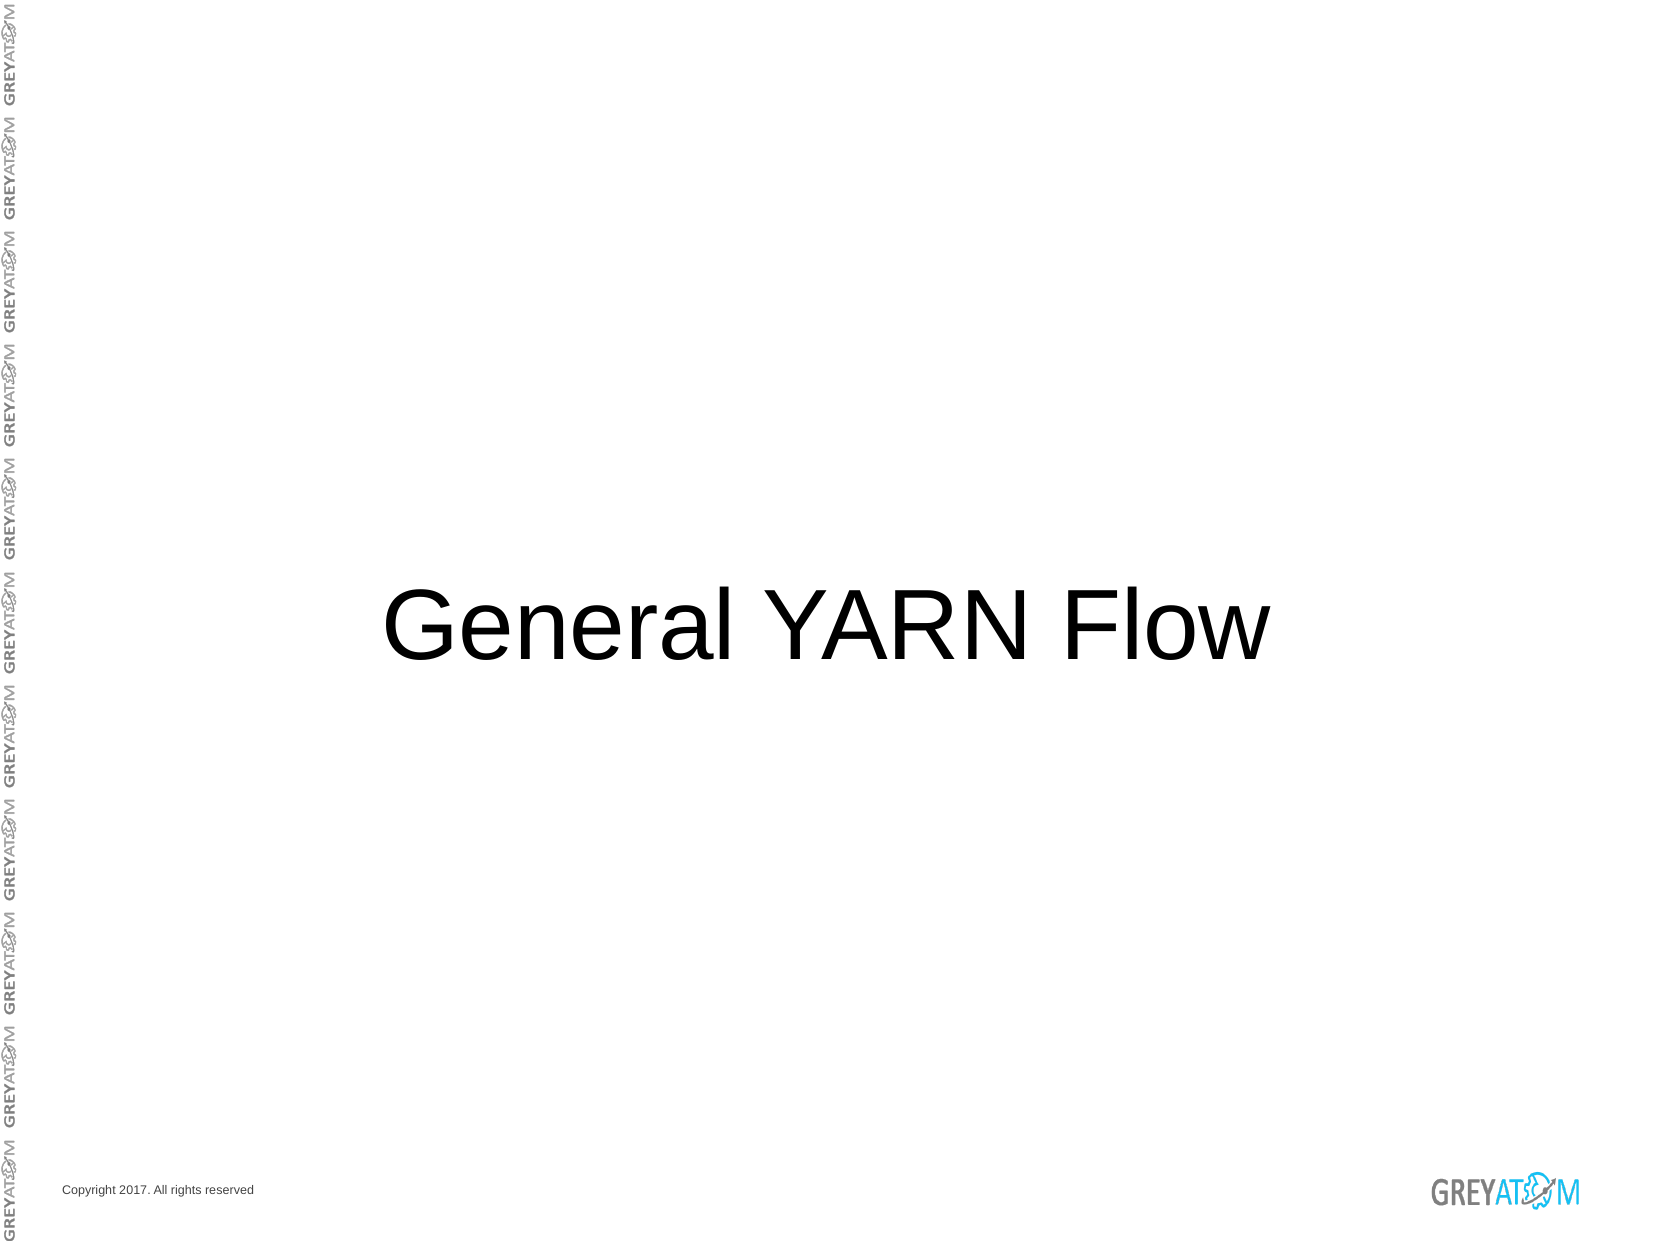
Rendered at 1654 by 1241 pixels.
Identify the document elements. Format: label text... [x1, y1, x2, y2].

picture [1, 1026, 17, 1128]
picture [1430, 1168, 1581, 1212]
picture [1, 458, 17, 560]
picture [1, 799, 17, 901]
picture [1, 685, 17, 788]
picture [1, 4, 17, 106]
picture [1, 117, 17, 220]
picture [1, 344, 17, 447]
picture [1, 1140, 17, 1241]
picture [1, 912, 17, 1015]
text_box General YARN Flow [56, 518, 1597, 722]
picture [1, 572, 17, 674]
picture [1, 231, 17, 333]
